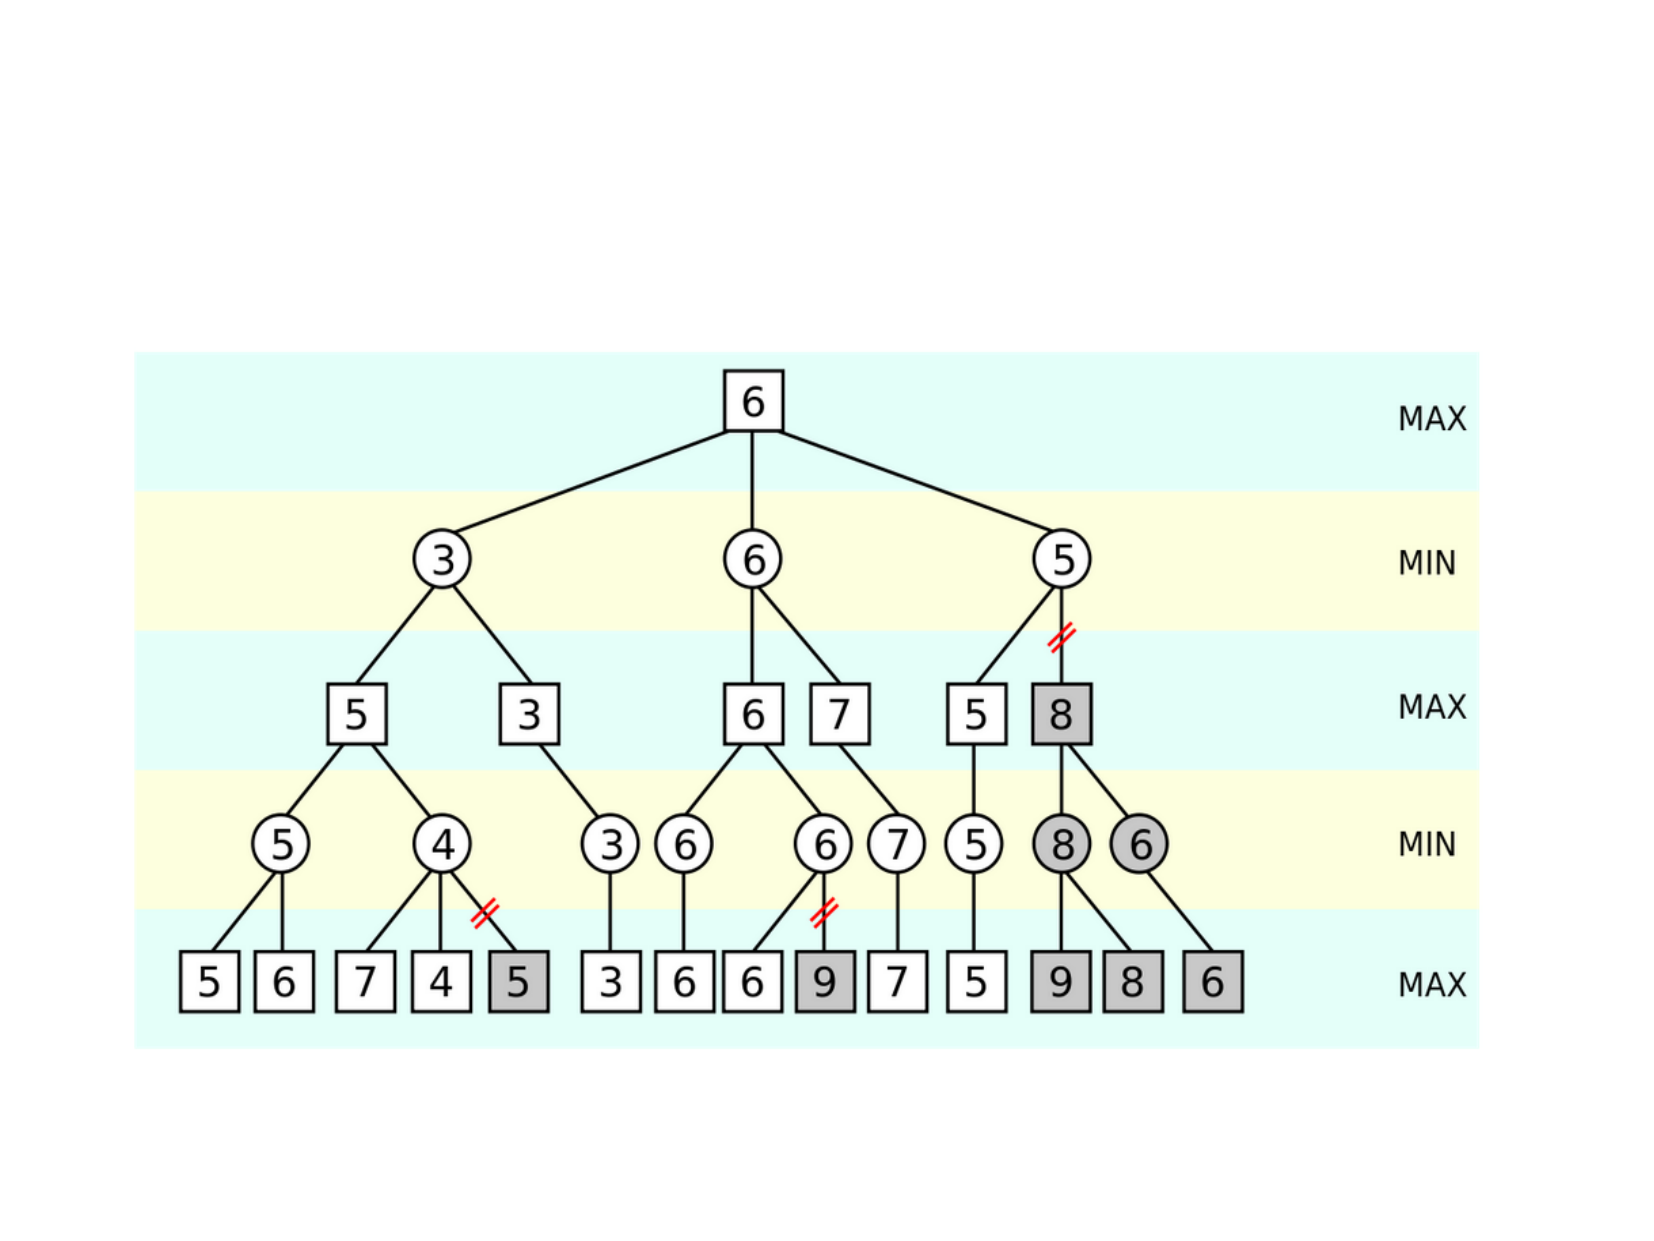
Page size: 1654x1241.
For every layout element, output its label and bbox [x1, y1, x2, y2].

picture [129, 344, 1489, 1052]
